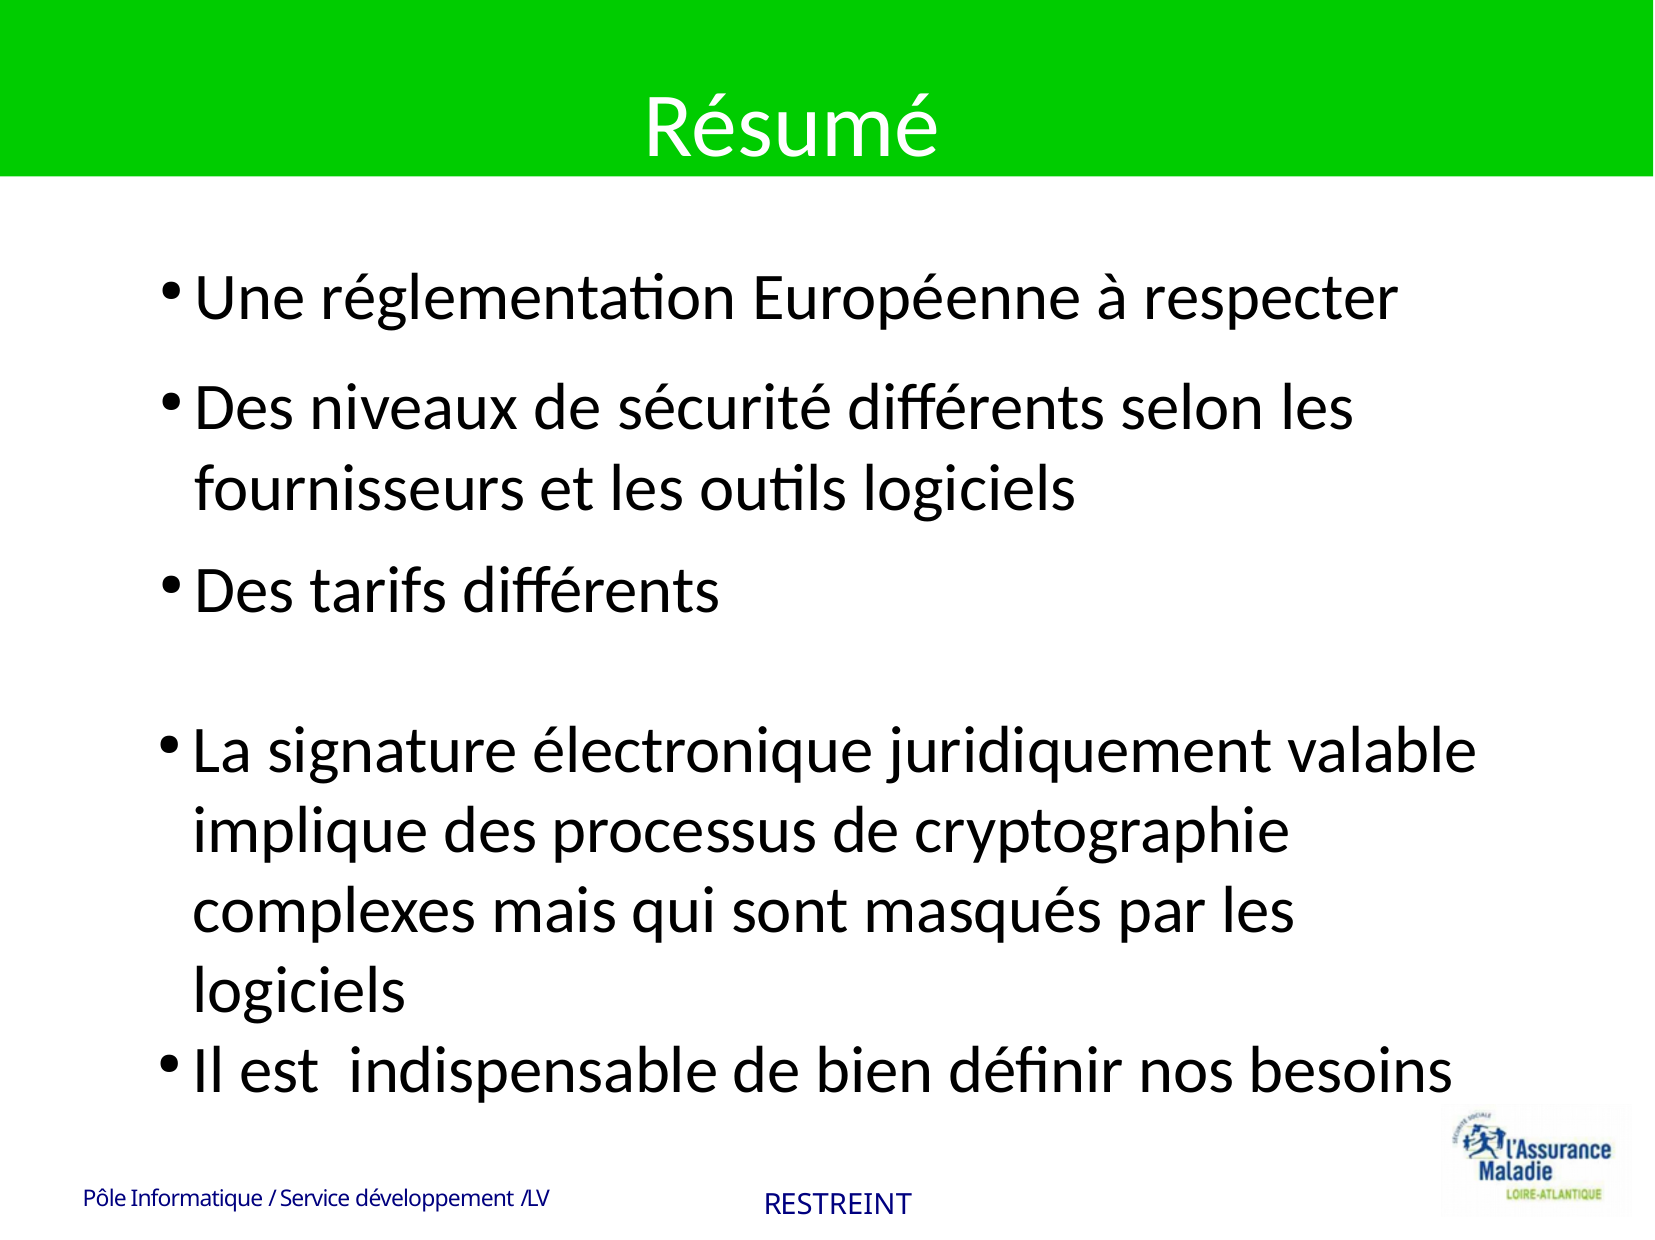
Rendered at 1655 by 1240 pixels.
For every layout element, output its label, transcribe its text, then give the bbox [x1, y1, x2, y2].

text_box Une réglementation Européenne à respecter Des niveaux de sécurité différents selon les fournisseurs et les outils logiciels Des tarifs différents La signature électronique juridiquement valable implique des processus de cryptographie complexes mais qui sont masqués par les logiciels Il est indispensable de bien définir nos besoins [157, 226, 1480, 1151]
text_box [0, 0, 1654, 177]
text_box Pôle Informatique / Service développement /LV [80, 1183, 686, 1240]
text_box RESTREINT [761, 1185, 1064, 1240]
picture [1441, 1104, 1632, 1217]
title Résumé [641, 62, 987, 272]
